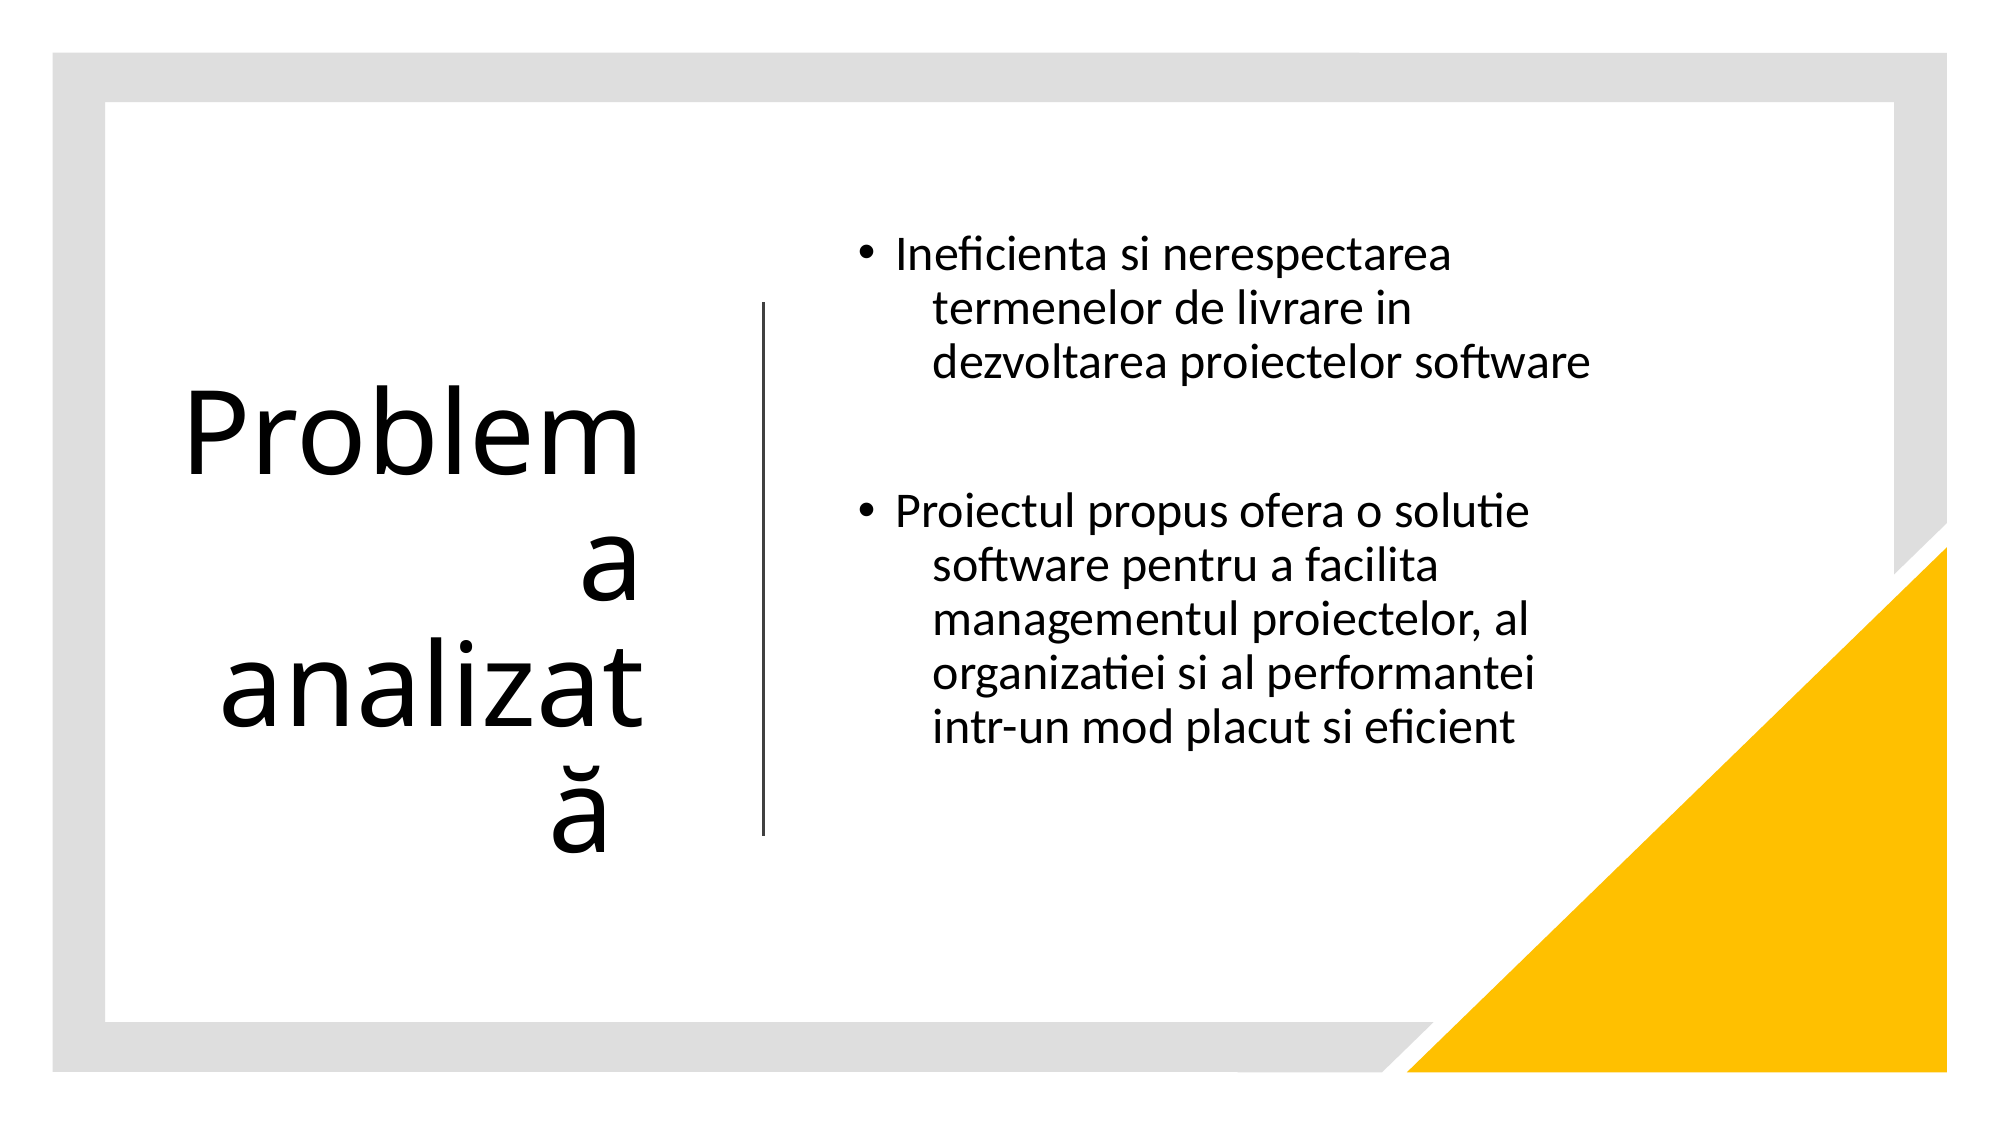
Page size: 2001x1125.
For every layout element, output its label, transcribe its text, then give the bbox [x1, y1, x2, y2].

list Ineficienta si nerespectarea termenelor de livrare in dezvoltarea proiectelor software Proiectul propus ofera o solutie software pentru a facilita managementul proiectelor, al organizatiei si al performantei intr-un mod placut si eficient [843, 219, 1630, 906]
title Problema analizată [165, 195, 681, 931]
text_box [0, 0, 2000, 1125]
